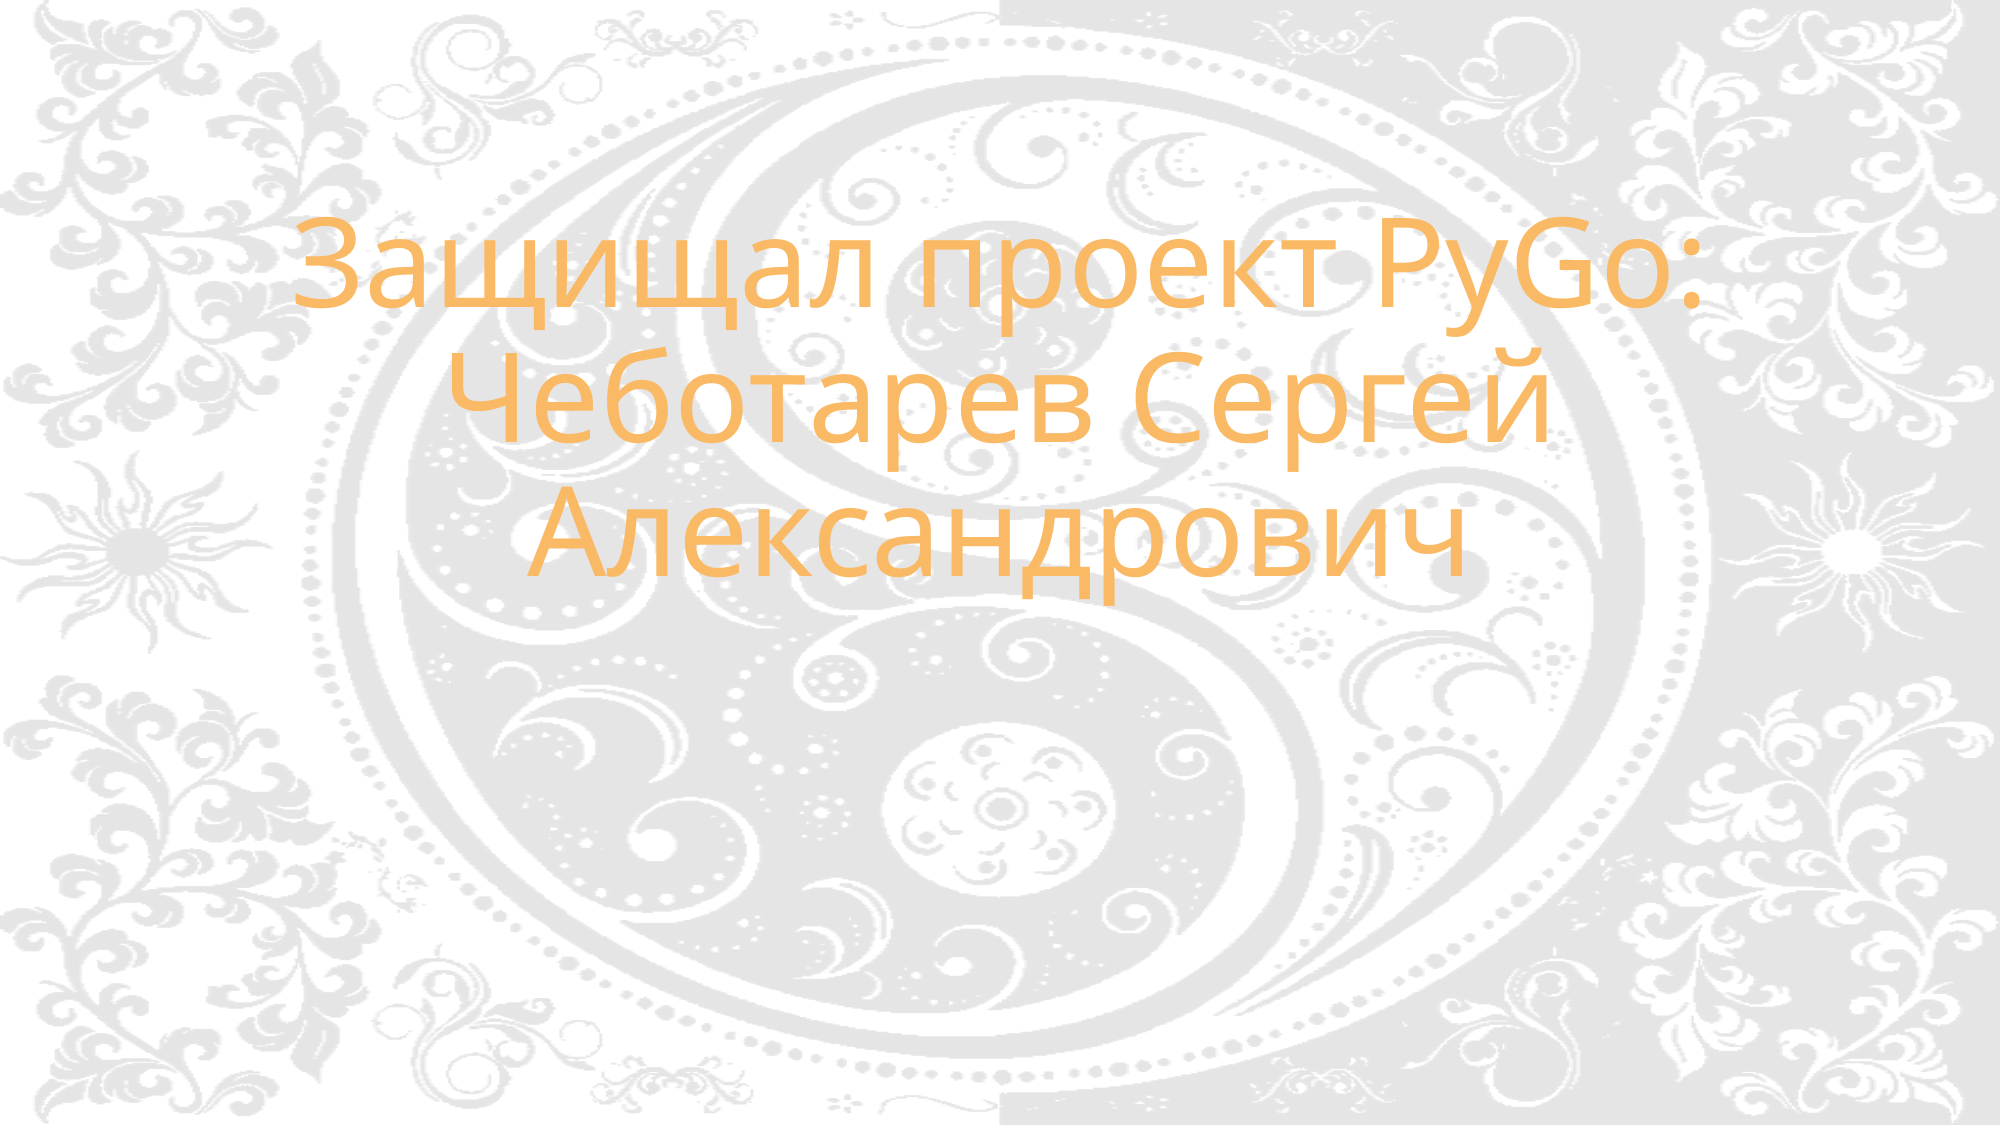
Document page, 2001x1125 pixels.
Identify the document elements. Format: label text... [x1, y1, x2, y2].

picture [0, 0, 2000, 1125]
title Защищал проект PyGo: Чеботарев Сергей Александрович [249, 102, 1750, 612]
